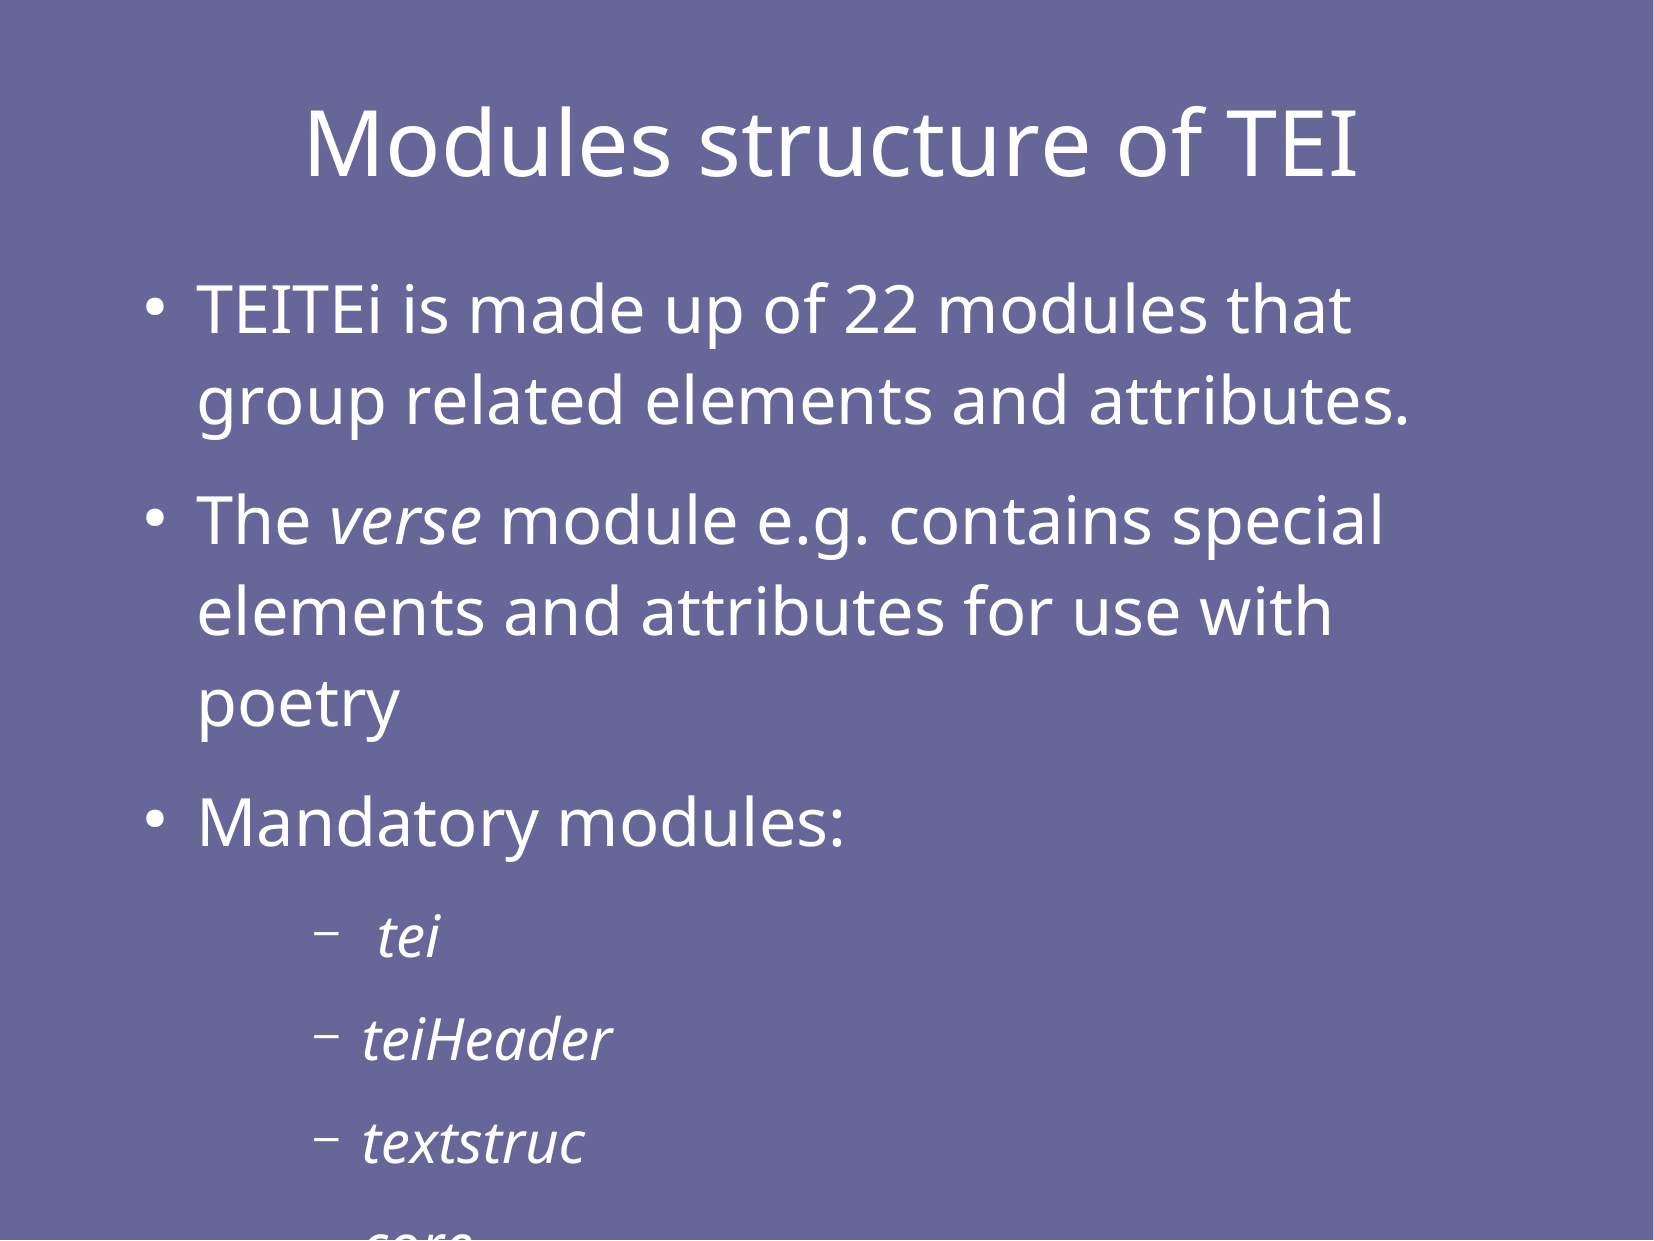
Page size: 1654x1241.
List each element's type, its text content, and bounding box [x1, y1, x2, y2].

title Modules structure of TEI [125, 37, 1538, 245]
list TEITEi is made up of 22 modules that group related elements and attributes. The verse module e.g. contains special elements and attributes for use with poetry Mandatory modules: tei teiHeader textstruc core [125, 262, 1538, 1181]
